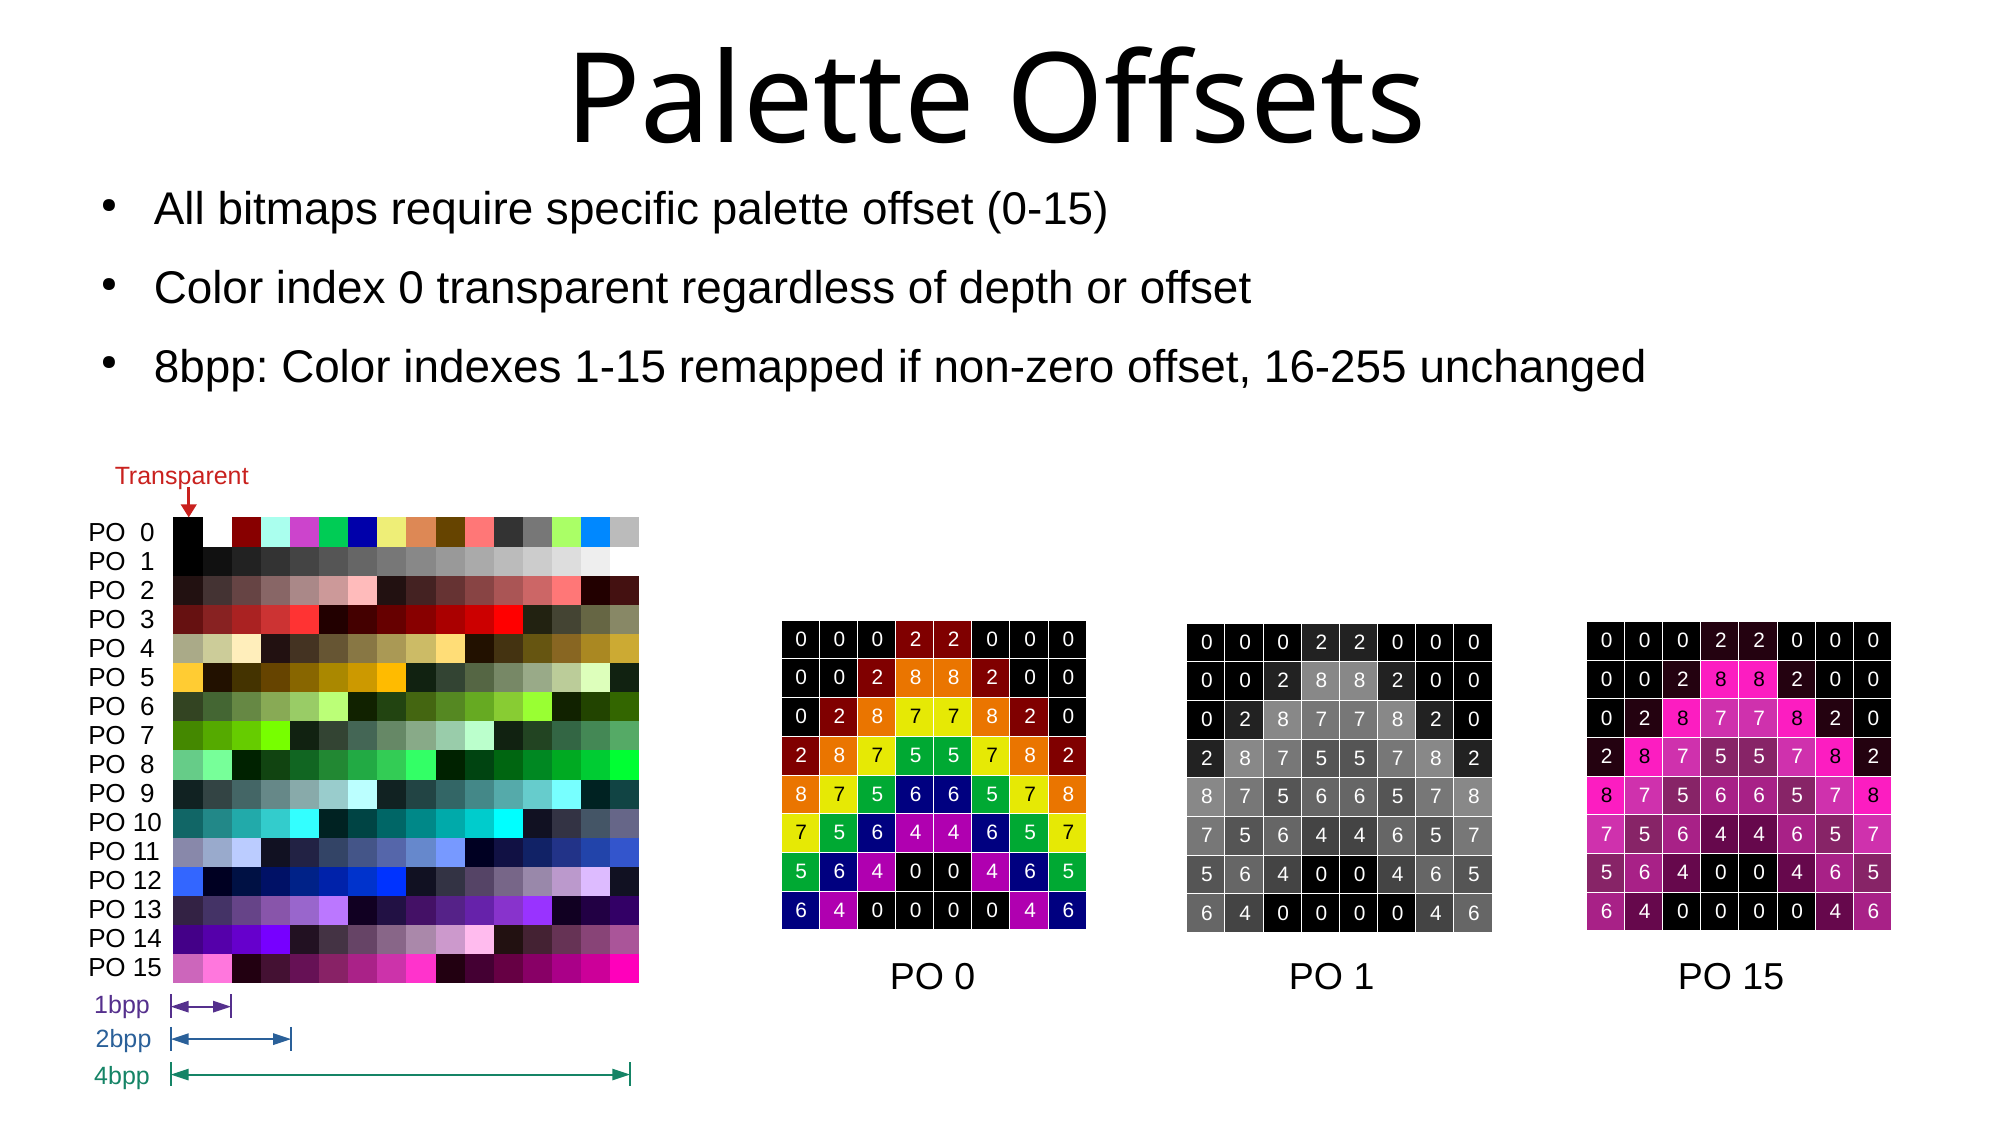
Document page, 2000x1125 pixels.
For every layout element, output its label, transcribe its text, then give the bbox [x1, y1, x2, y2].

table_cell 6 [1010, 853, 1048, 891]
table_cell 0 [1854, 661, 1891, 698]
table_header 0 [1454, 624, 1492, 661]
table_cell 5 [1854, 854, 1891, 892]
table_cell 4 [1778, 854, 1815, 892]
table_header 0 [1049, 621, 1086, 658]
table_cell 4 [1816, 893, 1853, 930]
table_cell 6 [1049, 892, 1086, 929]
table_header 0 [1663, 622, 1700, 660]
table_cell 0 [1340, 894, 1377, 932]
table_cell 2 [820, 698, 857, 736]
table_cell 2 [1378, 662, 1415, 700]
table_cell 0 [1225, 662, 1263, 700]
table_cell 5 [1739, 738, 1777, 776]
table_cell 2 [782, 737, 819, 775]
table_header 0 [1854, 622, 1891, 660]
table_cell 6 [1778, 815, 1815, 853]
table_cell 7 [1187, 817, 1224, 855]
table_cell 7 [858, 737, 895, 775]
table_cell 7 [1049, 814, 1086, 852]
table_cell 5 [972, 776, 1009, 813]
table_cell 2 [1049, 737, 1086, 775]
table_cell 2 [1264, 662, 1301, 700]
table_header 2 [1701, 622, 1738, 660]
table_cell 0 [1739, 854, 1777, 892]
table_cell 5 [1816, 815, 1853, 853]
table_cell 0 [1454, 701, 1492, 739]
table_cell 2 [858, 659, 895, 697]
table_cell 5 [820, 814, 857, 852]
table_cell 0 [1302, 856, 1339, 893]
table_cell 0 [934, 892, 971, 929]
table_cell 4 [1264, 856, 1301, 893]
table_cell 5 [1454, 856, 1492, 893]
picture [194, 517, 639, 983]
text_box 2bpp [80, 1017, 167, 1061]
table_cell 8 [972, 698, 1009, 736]
table_cell 8 [1378, 701, 1415, 739]
table_cell 5 [1340, 740, 1377, 777]
table_cell 6 [858, 814, 895, 852]
table_cell 4 [858, 853, 895, 891]
table_cell 0 [1264, 894, 1301, 932]
table_header 0 [1187, 624, 1224, 661]
table_header 0 [1010, 621, 1048, 658]
table_cell 5 [1049, 853, 1086, 891]
table_cell 7 [972, 737, 1009, 775]
table_cell 7 [1701, 699, 1738, 737]
table_cell 0 [782, 659, 819, 697]
list All bitmaps require specific palette offset (0-15) Color index 0 transparent regardless of depth or offset 8bpp: Color indexes 1-15 remapped if non-zero offset, 16-255 unchanged [68, 211, 1921, 616]
table_cell 8 [782, 776, 819, 813]
table_cell 0 [1416, 662, 1453, 700]
table_header 0 [1264, 624, 1301, 661]
table_cell 5 [858, 776, 895, 813]
table_header 0 [1625, 622, 1662, 660]
table_cell 5 [1225, 817, 1263, 855]
table_cell 0 [1587, 699, 1624, 737]
table_cell 5 [1778, 777, 1815, 814]
text_box PO 0 PO 1 PO 2 PO 3 PO 4 PO 5 PO 6 PO 7 PO 8 PO 9 PO 10 PO 11 PO 12 PO 13 PO 14 PO 15 [73, 510, 194, 990]
table_cell 8 [1739, 661, 1777, 698]
table_cell 2 [972, 659, 1009, 697]
table_cell 0 [934, 853, 971, 891]
table_cell 6 [820, 853, 857, 891]
table_cell 5 [1010, 814, 1048, 852]
table_cell 6 [1701, 777, 1738, 814]
table_cell 7 [782, 814, 819, 852]
table_cell 7 [1010, 776, 1048, 813]
text_box 1bpp [79, 983, 166, 1027]
table_cell 6 [1264, 817, 1301, 855]
table_cell 0 [1049, 659, 1086, 697]
table_cell 6 [1302, 778, 1339, 816]
table_cell 7 [1739, 699, 1777, 737]
table_header 0 [782, 621, 819, 658]
table_cell 0 [858, 892, 895, 929]
table_cell 8 [1663, 699, 1700, 737]
table_cell 8 [1264, 701, 1301, 739]
table_cell 4 [1416, 894, 1453, 932]
table_cell 5 [934, 737, 971, 775]
table_cell 8 [1010, 737, 1048, 775]
table_cell 8 [1587, 777, 1624, 814]
table_cell 7 [1778, 738, 1815, 776]
table_header 0 [1816, 622, 1853, 660]
table_header 0 [1416, 624, 1453, 661]
table_cell 5 [1663, 777, 1700, 814]
table_cell 8 [1302, 662, 1339, 700]
table_cell 6 [1340, 778, 1377, 816]
table_cell 8 [1340, 662, 1377, 700]
table_header 2 [1340, 624, 1377, 661]
table_cell 8 [1625, 738, 1662, 776]
table_cell 0 [1587, 661, 1624, 698]
table_cell 8 [1701, 661, 1738, 698]
table_cell 0 [1739, 893, 1777, 930]
table_cell 2 [1454, 740, 1492, 777]
table_cell 8 [1225, 740, 1263, 777]
table_cell 4 [972, 853, 1009, 891]
table_header 0 [1587, 622, 1624, 660]
table_cell 7 [1816, 777, 1853, 814]
table_cell 2 [1816, 699, 1853, 737]
title Palette Offsets [28, 0, 1964, 211]
table_cell 4 [1302, 817, 1339, 855]
table_cell 4 [820, 892, 857, 929]
table_cell 0 [1625, 661, 1662, 698]
table_cell 5 [1264, 778, 1301, 816]
table_cell 4 [1739, 815, 1777, 853]
table_cell 6 [782, 892, 819, 929]
table_cell 6 [1225, 856, 1263, 893]
table_cell 2 [1010, 698, 1048, 736]
table_cell 0 [1187, 701, 1224, 739]
table_header 0 [1378, 624, 1415, 661]
table_cell 8 [1416, 740, 1453, 777]
table_cell 0 [1454, 662, 1492, 700]
table_cell 7 [1302, 701, 1339, 739]
table_cell 0 [1340, 856, 1377, 893]
table_cell 8 [934, 659, 971, 697]
table_header 2 [934, 621, 971, 658]
table_cell 4 [1010, 892, 1048, 929]
table_header 0 [1225, 624, 1263, 661]
table_cell 7 [1587, 815, 1624, 853]
table_cell 5 [1302, 740, 1339, 777]
table_header 0 [972, 621, 1009, 658]
table_cell 5 [1187, 856, 1224, 893]
table_cell 8 [1816, 738, 1853, 776]
table_cell 6 [1378, 817, 1415, 855]
table_cell 2 [1416, 701, 1453, 739]
table_cell 8 [1049, 776, 1086, 813]
table_cell 0 [782, 698, 819, 736]
table_cell 2 [1663, 661, 1700, 698]
table_cell 5 [1625, 815, 1662, 853]
table_cell 7 [1378, 740, 1415, 777]
table_cell 7 [1854, 815, 1891, 853]
table_cell 0 [1854, 699, 1891, 737]
table_cell 0 [896, 853, 933, 891]
table_header 2 [896, 621, 933, 658]
table_header 0 [858, 621, 895, 658]
table_cell 6 [1587, 893, 1624, 930]
table_cell 0 [1663, 893, 1700, 930]
table_cell 8 [1778, 699, 1815, 737]
table_cell 8 [1854, 777, 1891, 814]
table_cell 8 [820, 737, 857, 775]
table_cell 6 [1739, 777, 1777, 814]
table_cell 0 [1778, 893, 1815, 930]
table_cell 4 [1663, 854, 1700, 892]
table_cell 7 [1454, 817, 1492, 855]
text_box Transparent [100, 454, 264, 498]
table_cell 7 [1416, 778, 1453, 816]
table_cell 0 [972, 892, 1009, 929]
table_cell 7 [934, 698, 971, 736]
table_cell 6 [1625, 854, 1662, 892]
table_cell 0 [896, 892, 933, 929]
table_cell 7 [896, 698, 933, 736]
table_cell 0 [1378, 894, 1415, 932]
table_header 0 [820, 621, 857, 658]
table_cell 7 [1340, 701, 1377, 739]
table_cell 4 [1378, 856, 1415, 893]
table_cell 0 [1049, 698, 1086, 736]
table_cell 5 [1701, 738, 1738, 776]
table_cell 8 [1454, 778, 1492, 816]
table_cell 0 [820, 659, 857, 697]
table_cell 7 [1225, 778, 1263, 816]
table_cell 0 [1187, 662, 1224, 700]
table_cell 5 [896, 737, 933, 775]
text_box PO 0 PO 1 PO 15 [874, 948, 1846, 1047]
table_cell 0 [1302, 894, 1339, 932]
table_cell 2 [1625, 699, 1662, 737]
table_cell 6 [972, 814, 1009, 852]
table_header 2 [1739, 622, 1777, 660]
table_cell 6 [1854, 893, 1891, 930]
table_header 0 [1778, 622, 1815, 660]
table_cell 5 [1587, 854, 1624, 892]
table_cell 6 [1416, 856, 1453, 893]
table_cell 0 [1010, 659, 1048, 697]
table_cell 7 [1663, 738, 1700, 776]
text_box 4bpp [79, 1054, 166, 1098]
table_cell 4 [934, 814, 971, 852]
table_cell 6 [1663, 815, 1700, 853]
table_header 2 [1302, 624, 1339, 661]
table_cell 8 [896, 659, 933, 697]
table_cell 4 [1625, 893, 1662, 930]
table_cell 2 [1225, 701, 1263, 739]
table_cell 7 [1264, 740, 1301, 777]
table_cell 8 [858, 698, 895, 736]
table_cell 6 [1816, 854, 1853, 892]
table_cell 5 [1378, 778, 1415, 816]
table_cell 5 [1416, 817, 1453, 855]
table_cell 7 [1625, 777, 1662, 814]
table_cell 5 [782, 853, 819, 891]
table_cell 4 [1701, 815, 1738, 853]
table_cell 6 [896, 776, 933, 813]
table_cell 2 [1854, 738, 1891, 776]
table_cell 4 [896, 814, 933, 852]
table_cell 6 [1454, 894, 1492, 932]
table_cell 0 [1701, 893, 1738, 930]
table_cell 0 [1816, 661, 1853, 698]
table_cell 7 [820, 776, 857, 813]
table_cell 6 [934, 776, 971, 813]
table_cell 2 [1778, 661, 1815, 698]
table_cell 4 [1225, 894, 1263, 932]
table_cell 0 [1701, 854, 1738, 892]
table_cell 2 [1587, 738, 1624, 776]
table_cell 4 [1340, 817, 1377, 855]
table_cell 8 [1187, 778, 1224, 816]
table_cell 6 [1187, 894, 1224, 932]
table_cell 2 [1187, 740, 1224, 777]
